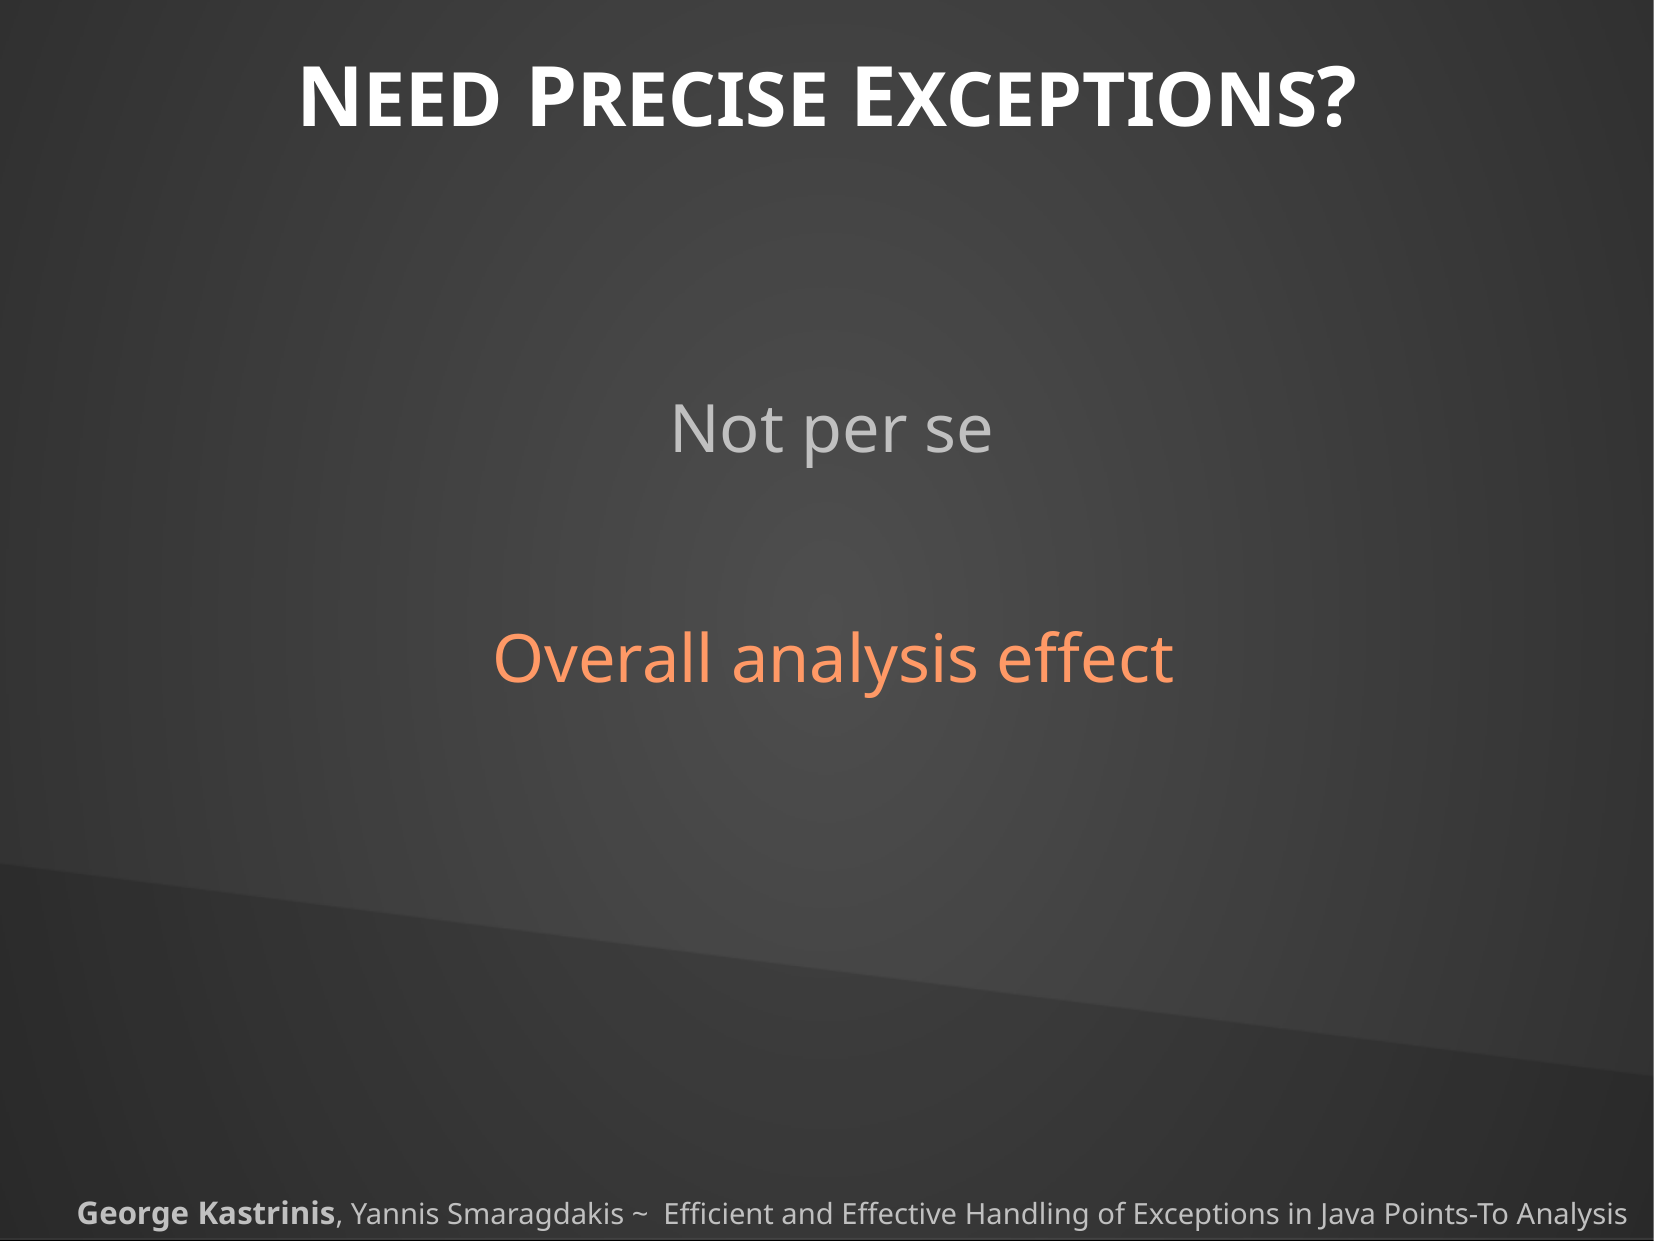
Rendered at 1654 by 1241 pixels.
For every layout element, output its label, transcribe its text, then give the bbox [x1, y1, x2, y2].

picture [0, 0, 1654, 1241]
text_box Overall analysis effect [477, 604, 1177, 694]
text_box NEED PRECISE EXCEPTIONS? [276, 30, 1377, 139]
text_box Not per se [654, 373, 1000, 464]
